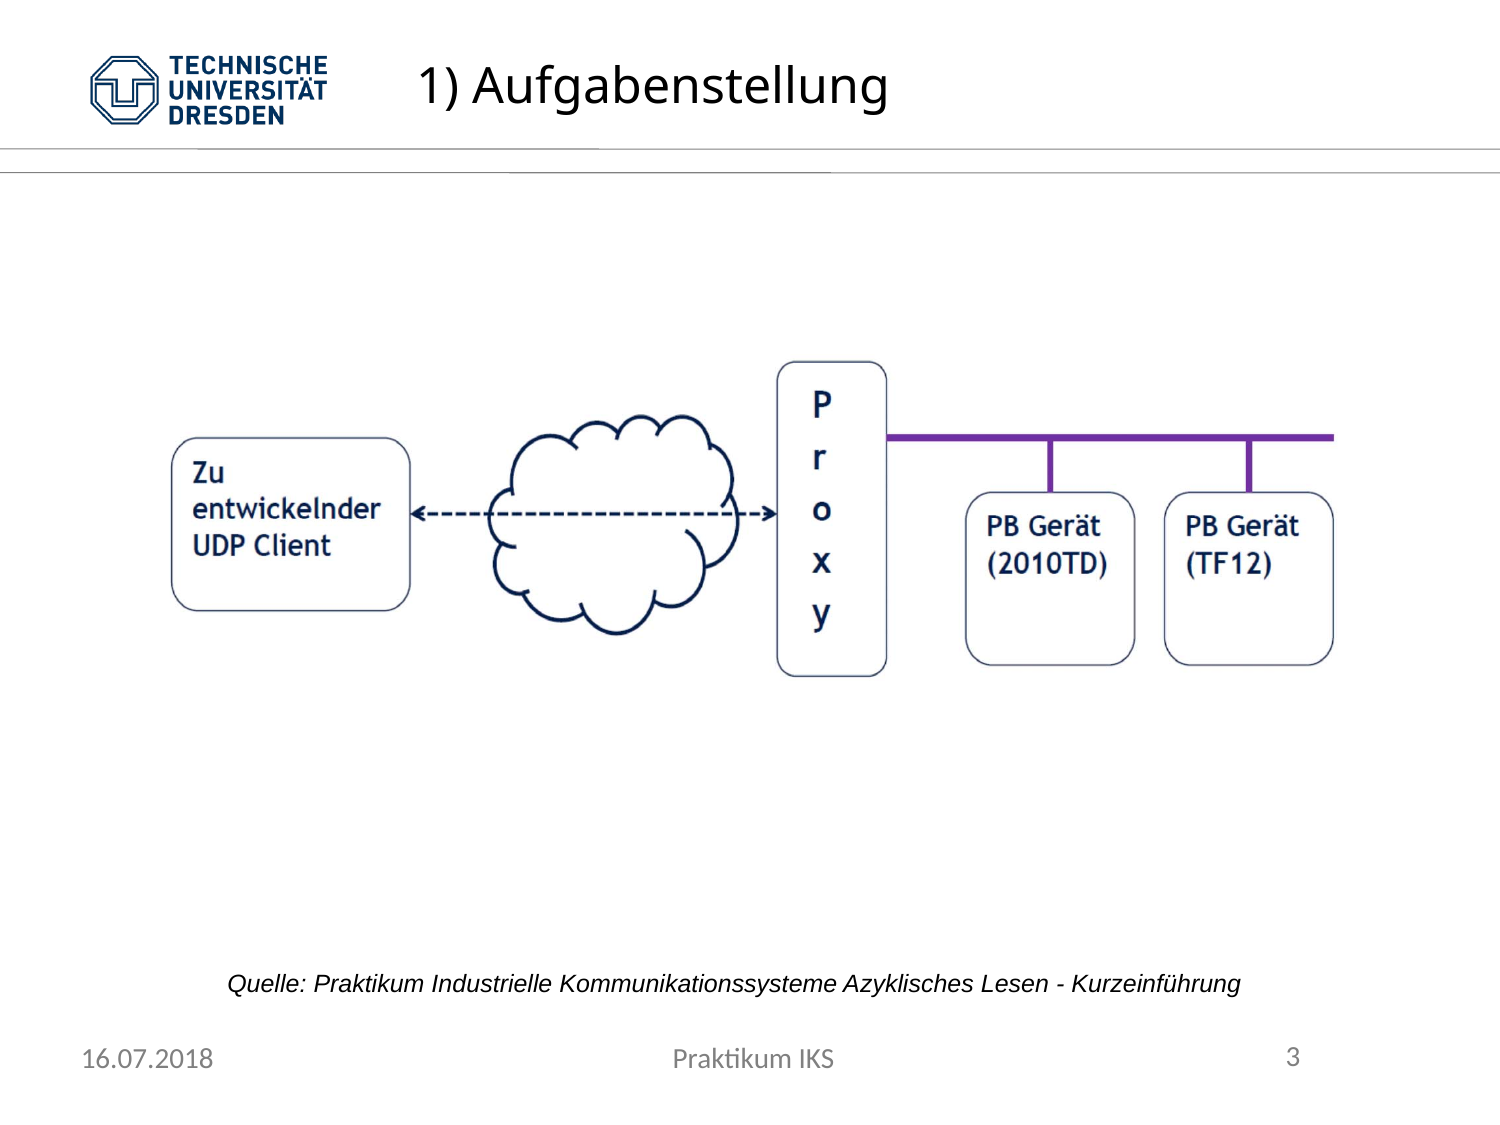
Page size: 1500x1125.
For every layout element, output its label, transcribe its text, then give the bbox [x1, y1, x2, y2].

text_box Quelle: Praktikum Industrielle Kommunikationssysteme Azyklisches Lesen - Kurzeinführung [212, 962, 1288, 1034]
text_box 1) Aufgabenstellung [401, 42, 938, 119]
picture [159, 354, 1341, 681]
picture [90, 54, 327, 125]
